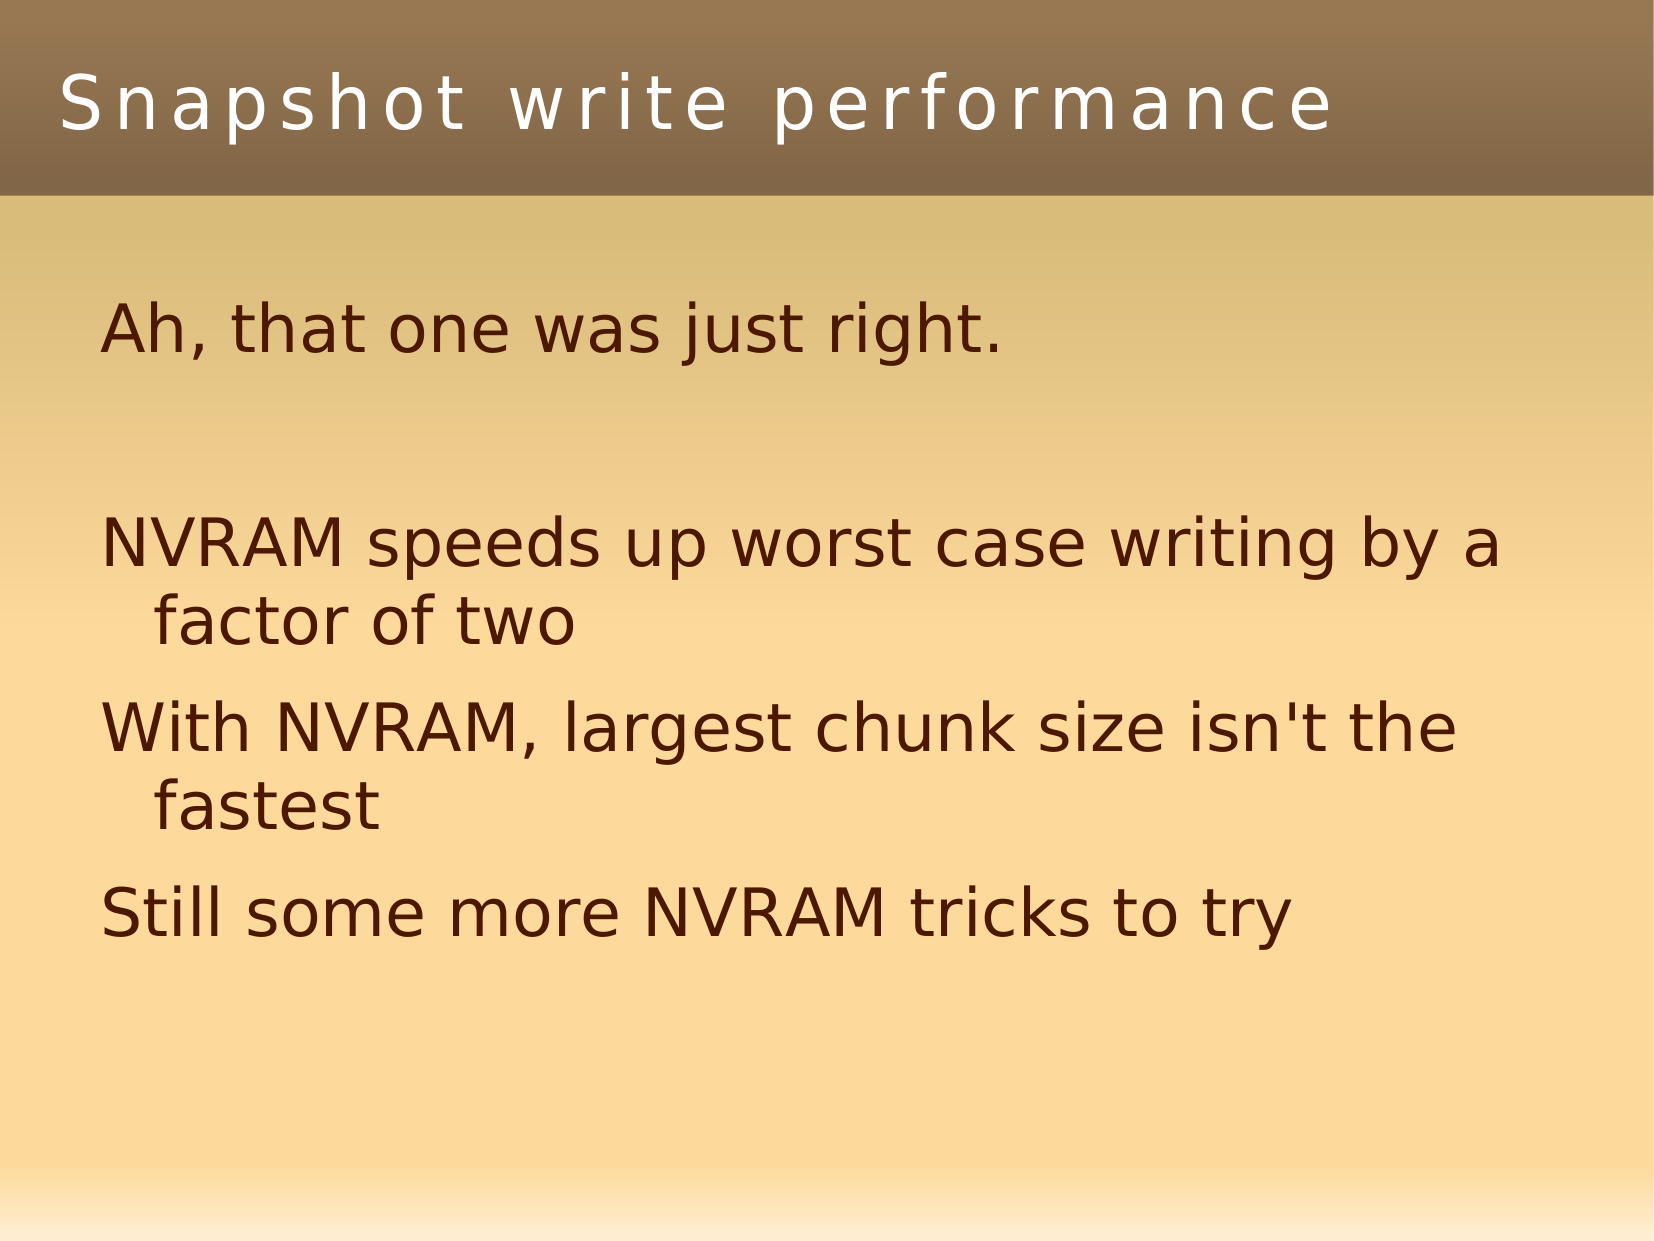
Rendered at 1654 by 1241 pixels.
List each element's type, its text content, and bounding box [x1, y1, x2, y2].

list Ah, that one was just right. NVRAM speeds up worst case writing by a factor of two With NVRAM, largest chunk size isn't the fastest Still some more NVRAM tricks to try [82, 290, 1571, 1109]
title Snapshot write performance [59, 29, 1595, 178]
picture [0, 0, 1654, 1241]
